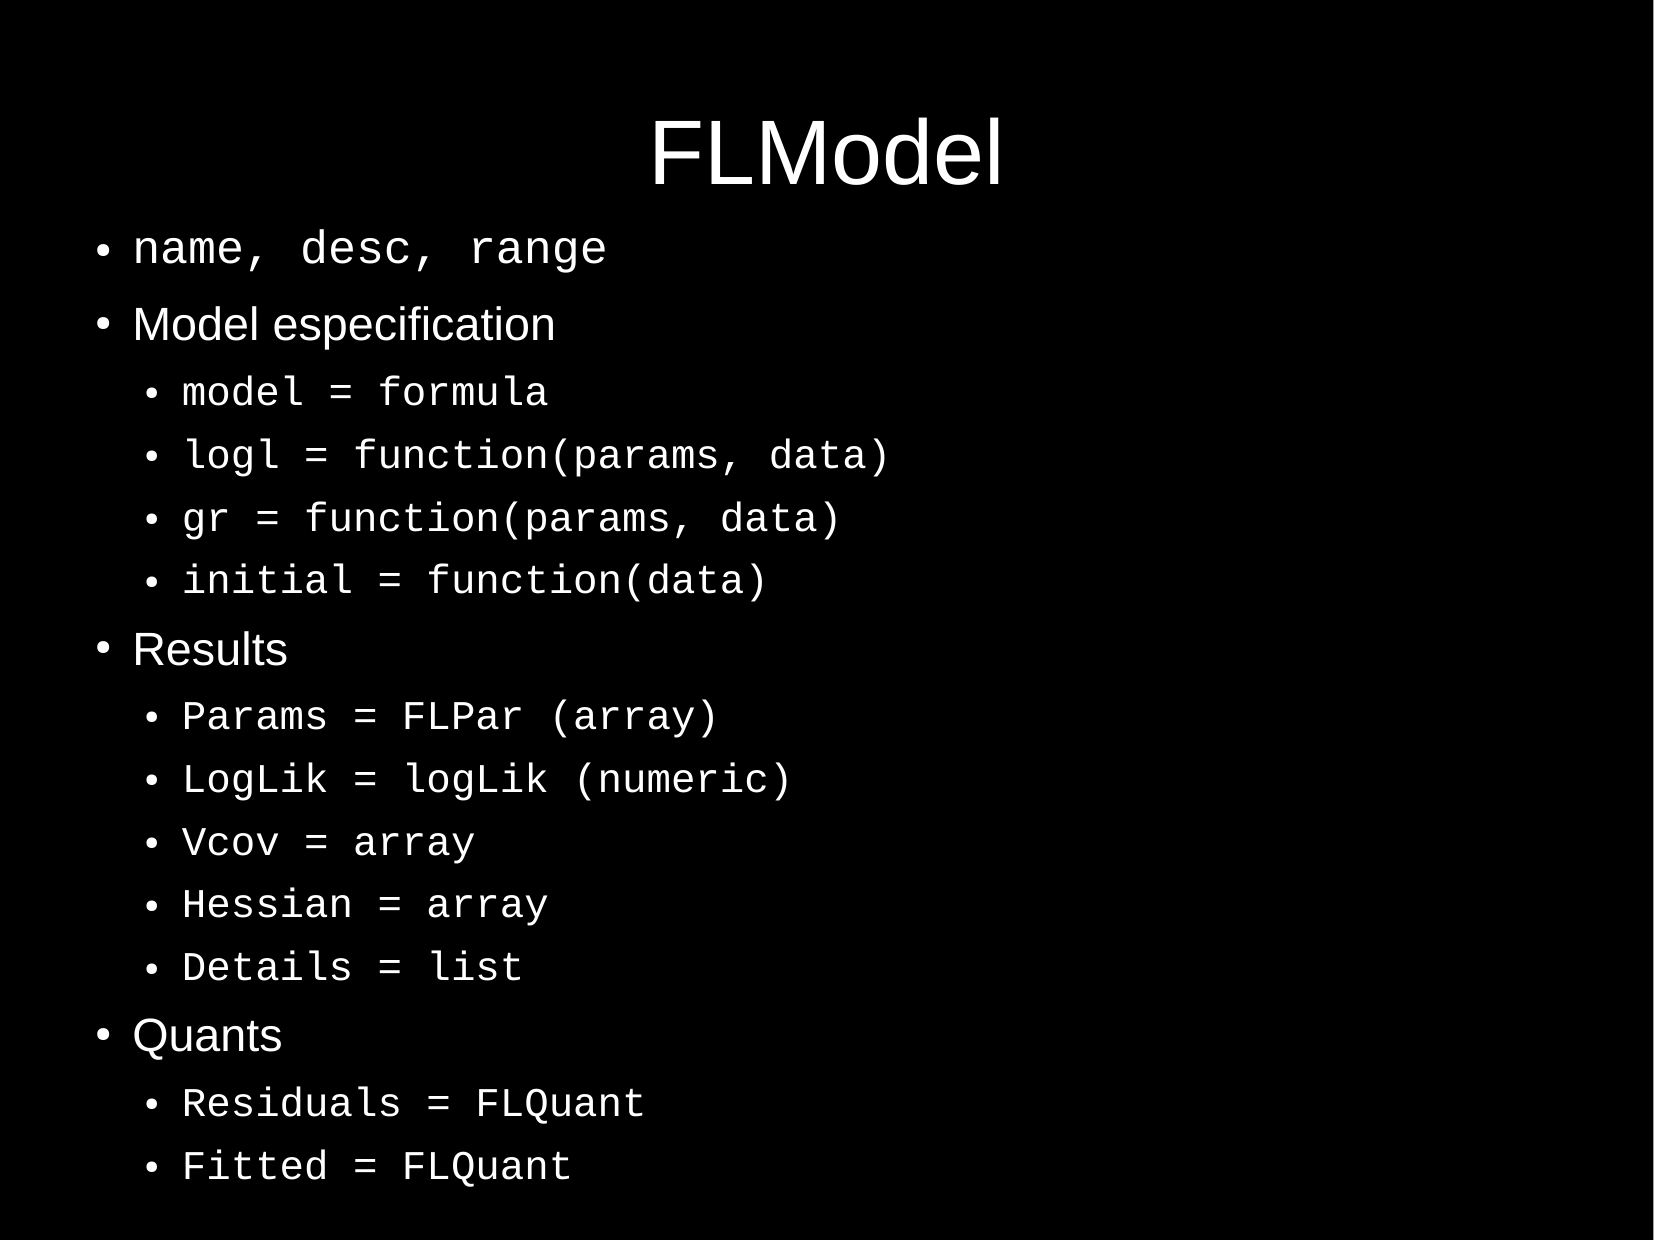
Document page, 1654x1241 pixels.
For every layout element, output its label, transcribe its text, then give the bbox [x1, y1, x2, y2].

list name, desc, range Model especification model = formula logl = function(params, data) gr = function(params, data) initial = function(data) Results Params = FLPar (array) LogLik = logLik (numeric) Vcov = array Hessian = array Details = list Quants Residuals = FLQuant Fitted = FLQuant [82, 225, 1571, 1201]
title FLModel [82, 49, 1571, 225]
